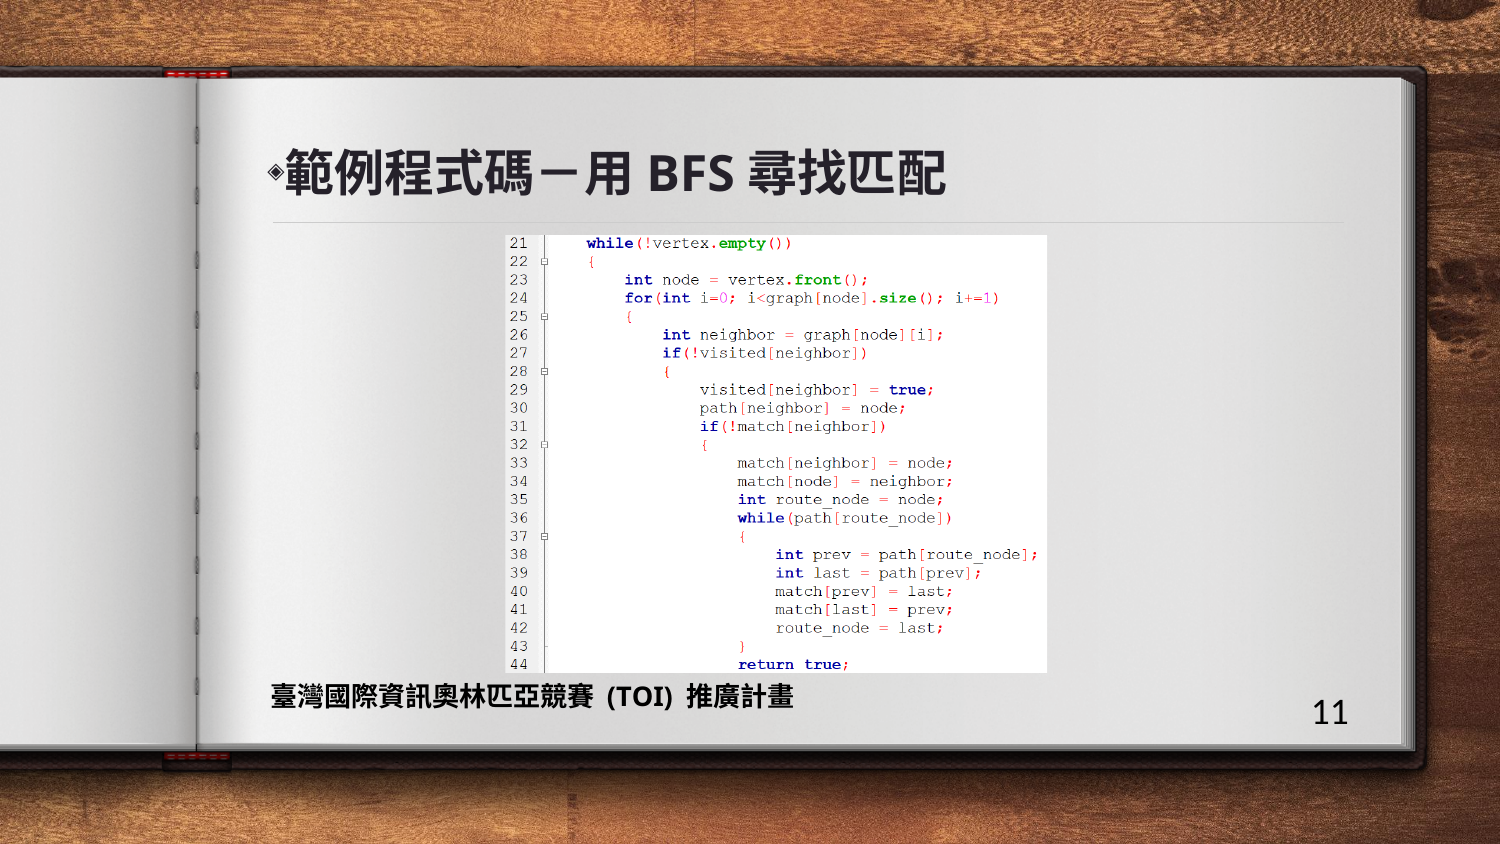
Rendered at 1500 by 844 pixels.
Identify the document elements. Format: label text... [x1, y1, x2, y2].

text_box [1295, 672, 1386, 737]
list 範例程式碼－用BFS尋找匹配 [252, 126, 1194, 226]
chart [505, 235, 1048, 673]
